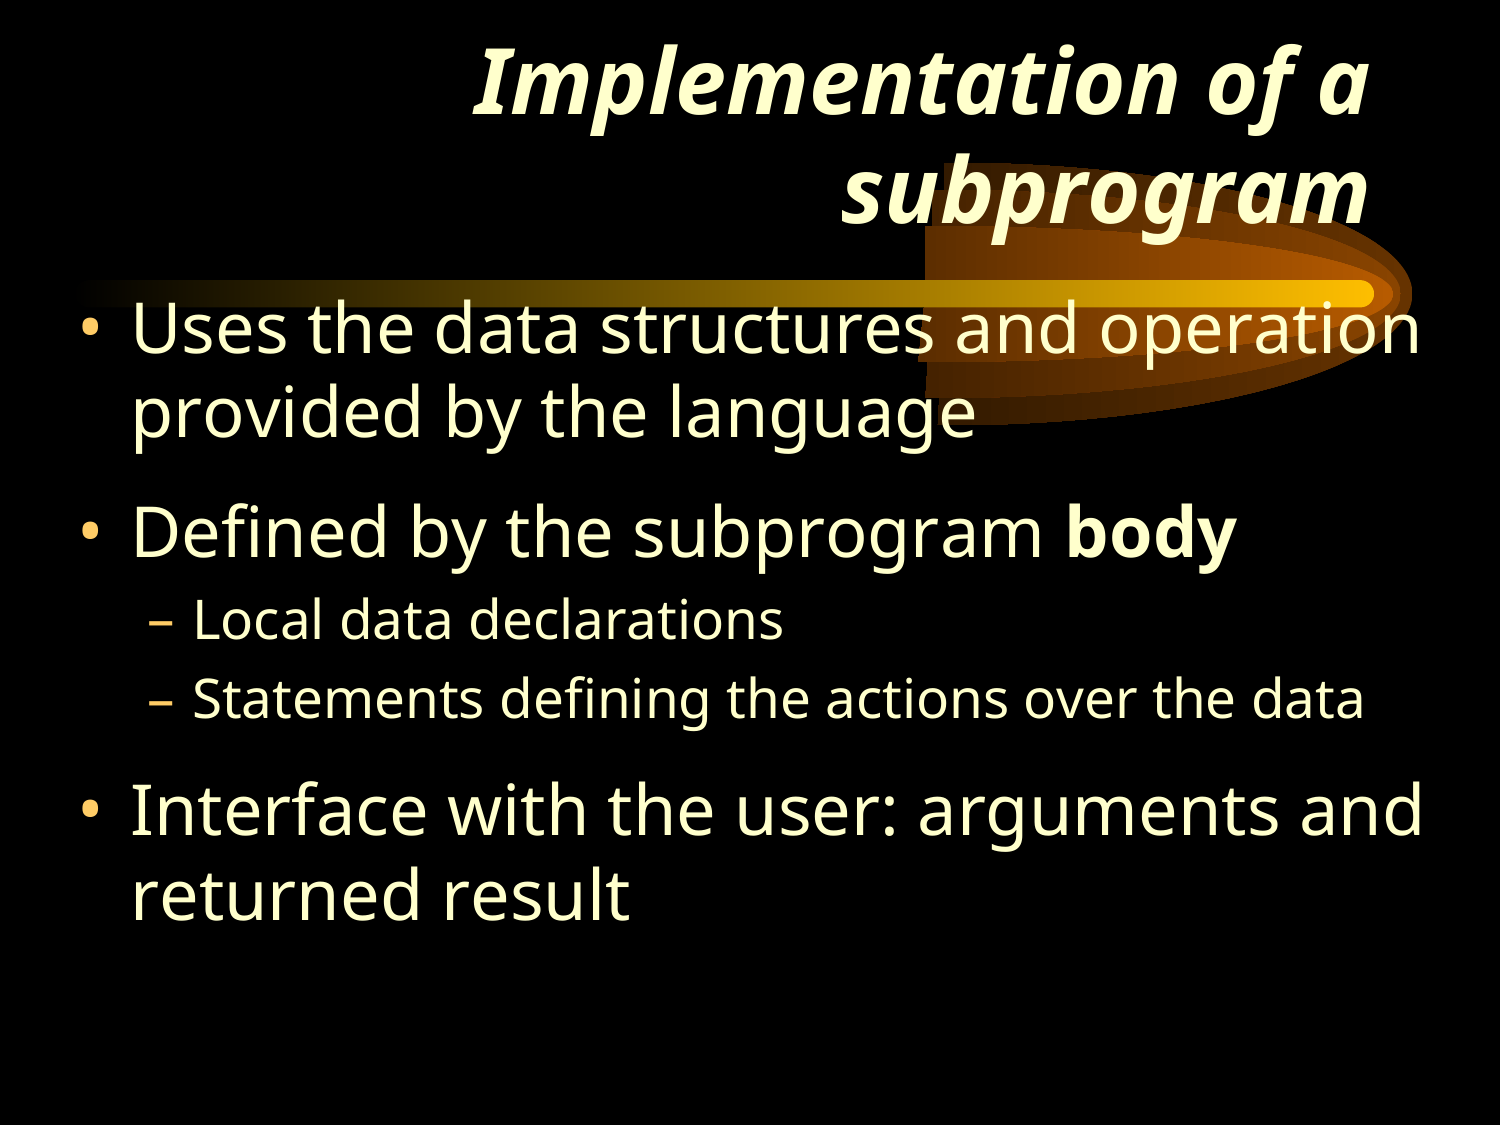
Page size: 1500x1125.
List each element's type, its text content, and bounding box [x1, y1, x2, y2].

title Implementation of a subprogram [112, 62, 1388, 250]
list Uses the data structures and operation provided by the language Defined by the subprogram body Local data declarations Statements defining the actions over the data Interface with the user: arguments and returned result [62, 275, 1450, 951]
